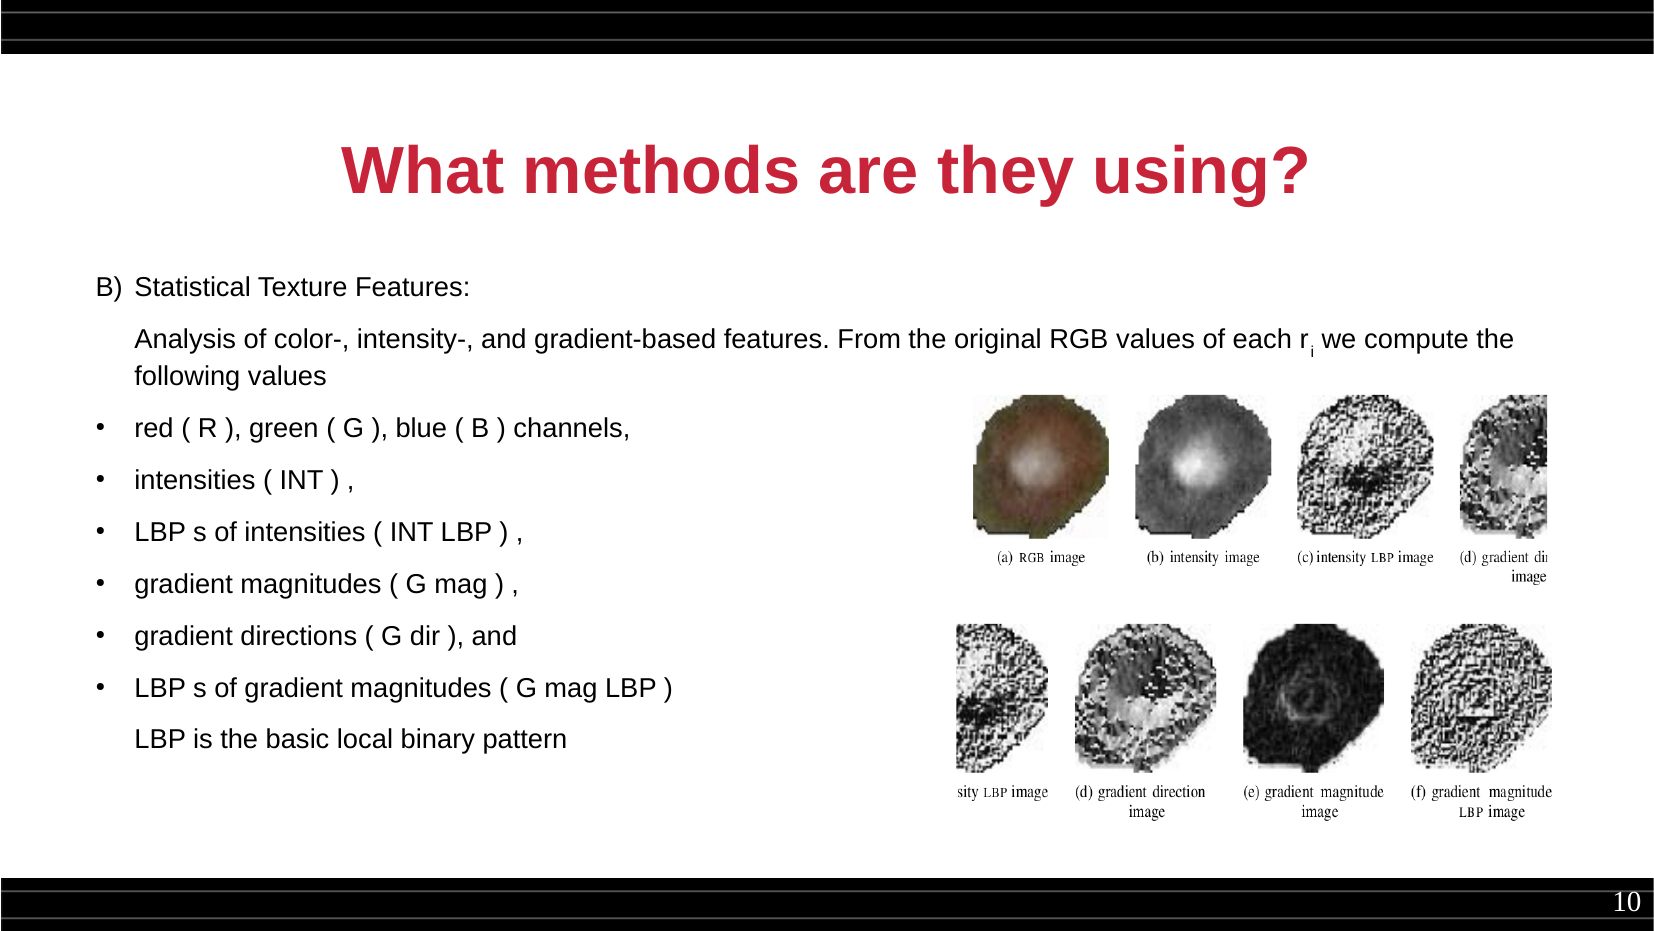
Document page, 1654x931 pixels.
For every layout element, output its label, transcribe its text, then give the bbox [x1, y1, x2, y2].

picture [956, 602, 1563, 827]
title What methods are they using? [82, 92, 1571, 249]
picture [1, 878, 1654, 931]
list Statistical Texture Features: Analysis of color-, intensity-, and gradient-based features. From the original RGB values of each ri we compute the following values red ( R ), green ( G ), blue ( B ) channels, intensities ( INT ) , LBP s of intensities ( INT LBP ) , gradient magnitudes ( G mag ) , gradient directions ( G dir ), and LBP s of gradient magnitudes ( G mag LBP ) LBP is the basic local binary pattern [82, 271, 1571, 758]
picture [1, 0, 1654, 54]
picture [956, 374, 1548, 591]
